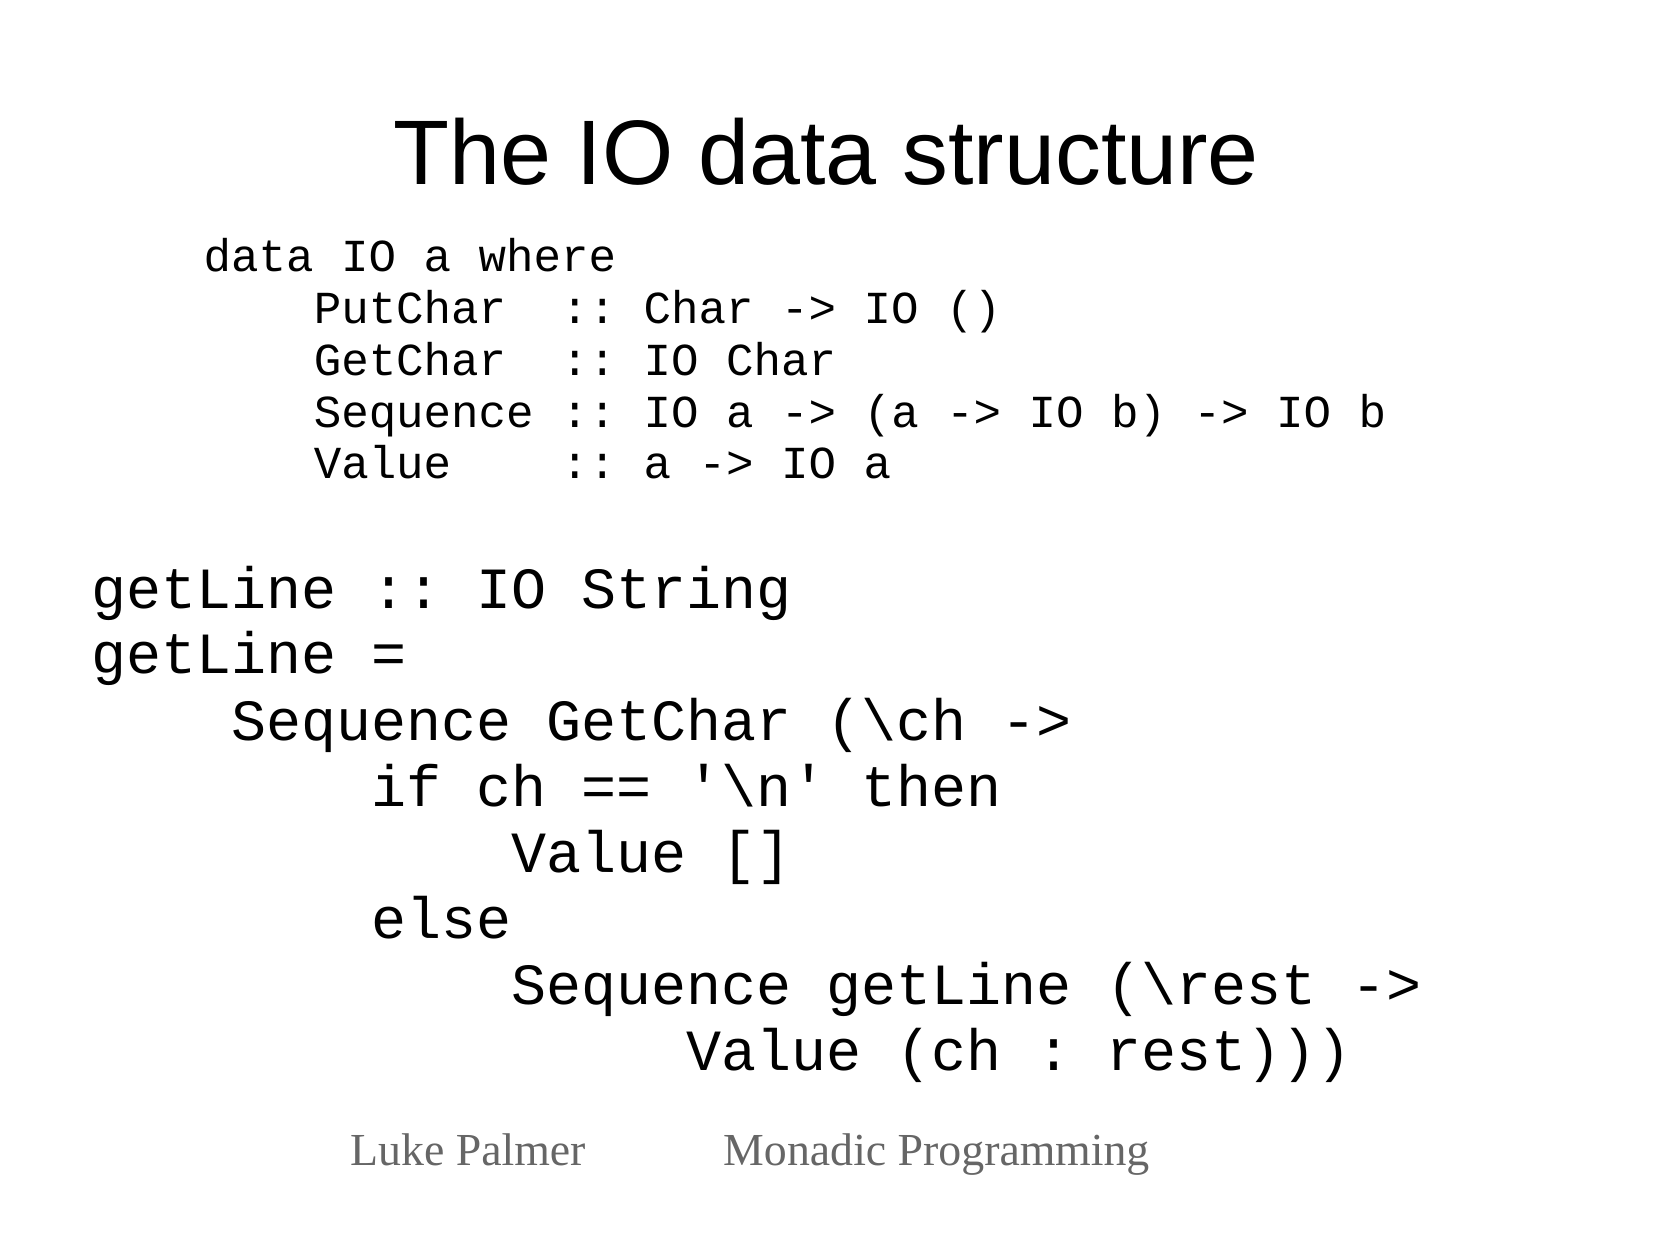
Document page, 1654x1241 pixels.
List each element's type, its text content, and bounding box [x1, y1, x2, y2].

text_box data IO a where PutChar :: Char -> IO () GetChar :: IO Char Sequence :: IO a -> (a -> IO b) -> IO b Value :: a -> IO a [187, 225, 1426, 502]
title The IO data structure [82, 49, 1571, 257]
text_box getLine :: IO String getLine = Sequence GetChar (\ch -> if ch == '\n' then Value [] else Sequence getLine (\rest -> Value (ch : rest))) [75, 550, 1538, 1097]
